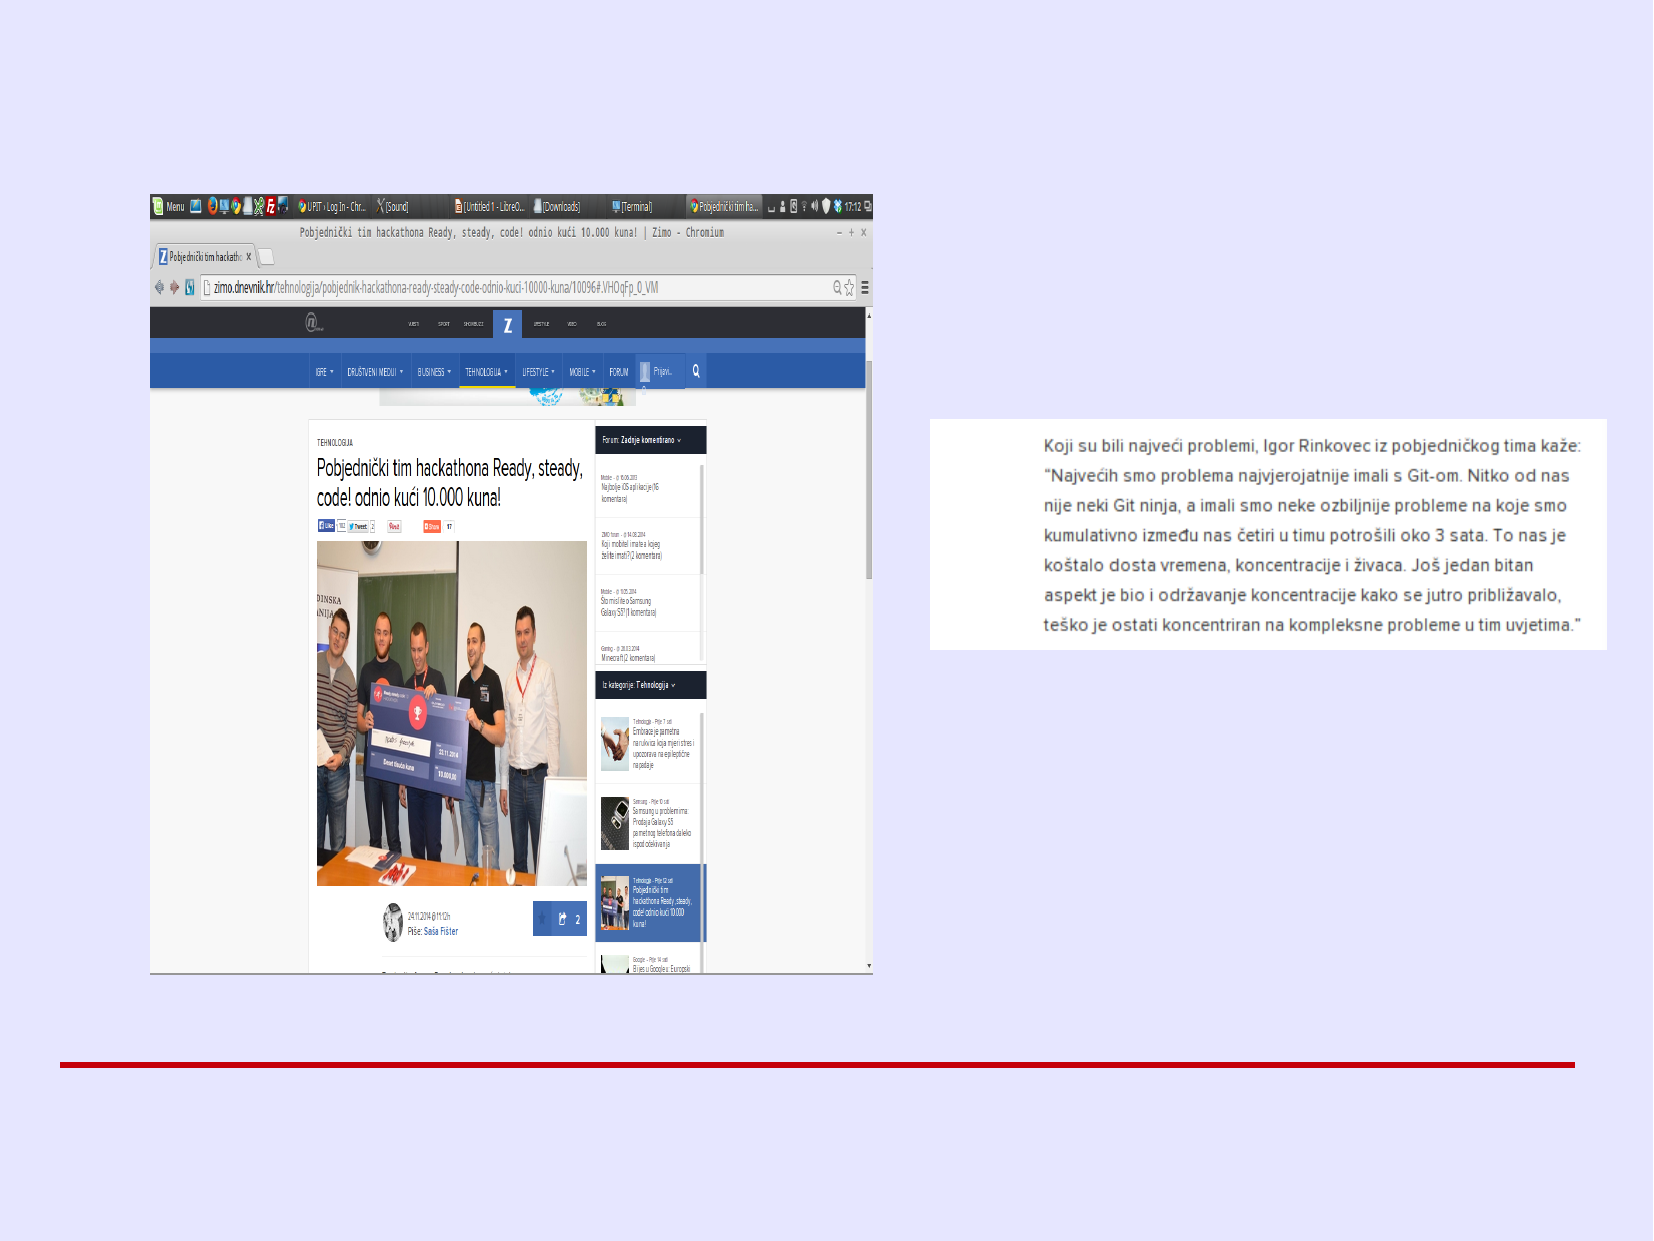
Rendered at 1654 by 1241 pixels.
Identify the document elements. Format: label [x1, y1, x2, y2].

picture [150, 194, 873, 976]
picture [930, 419, 1607, 650]
